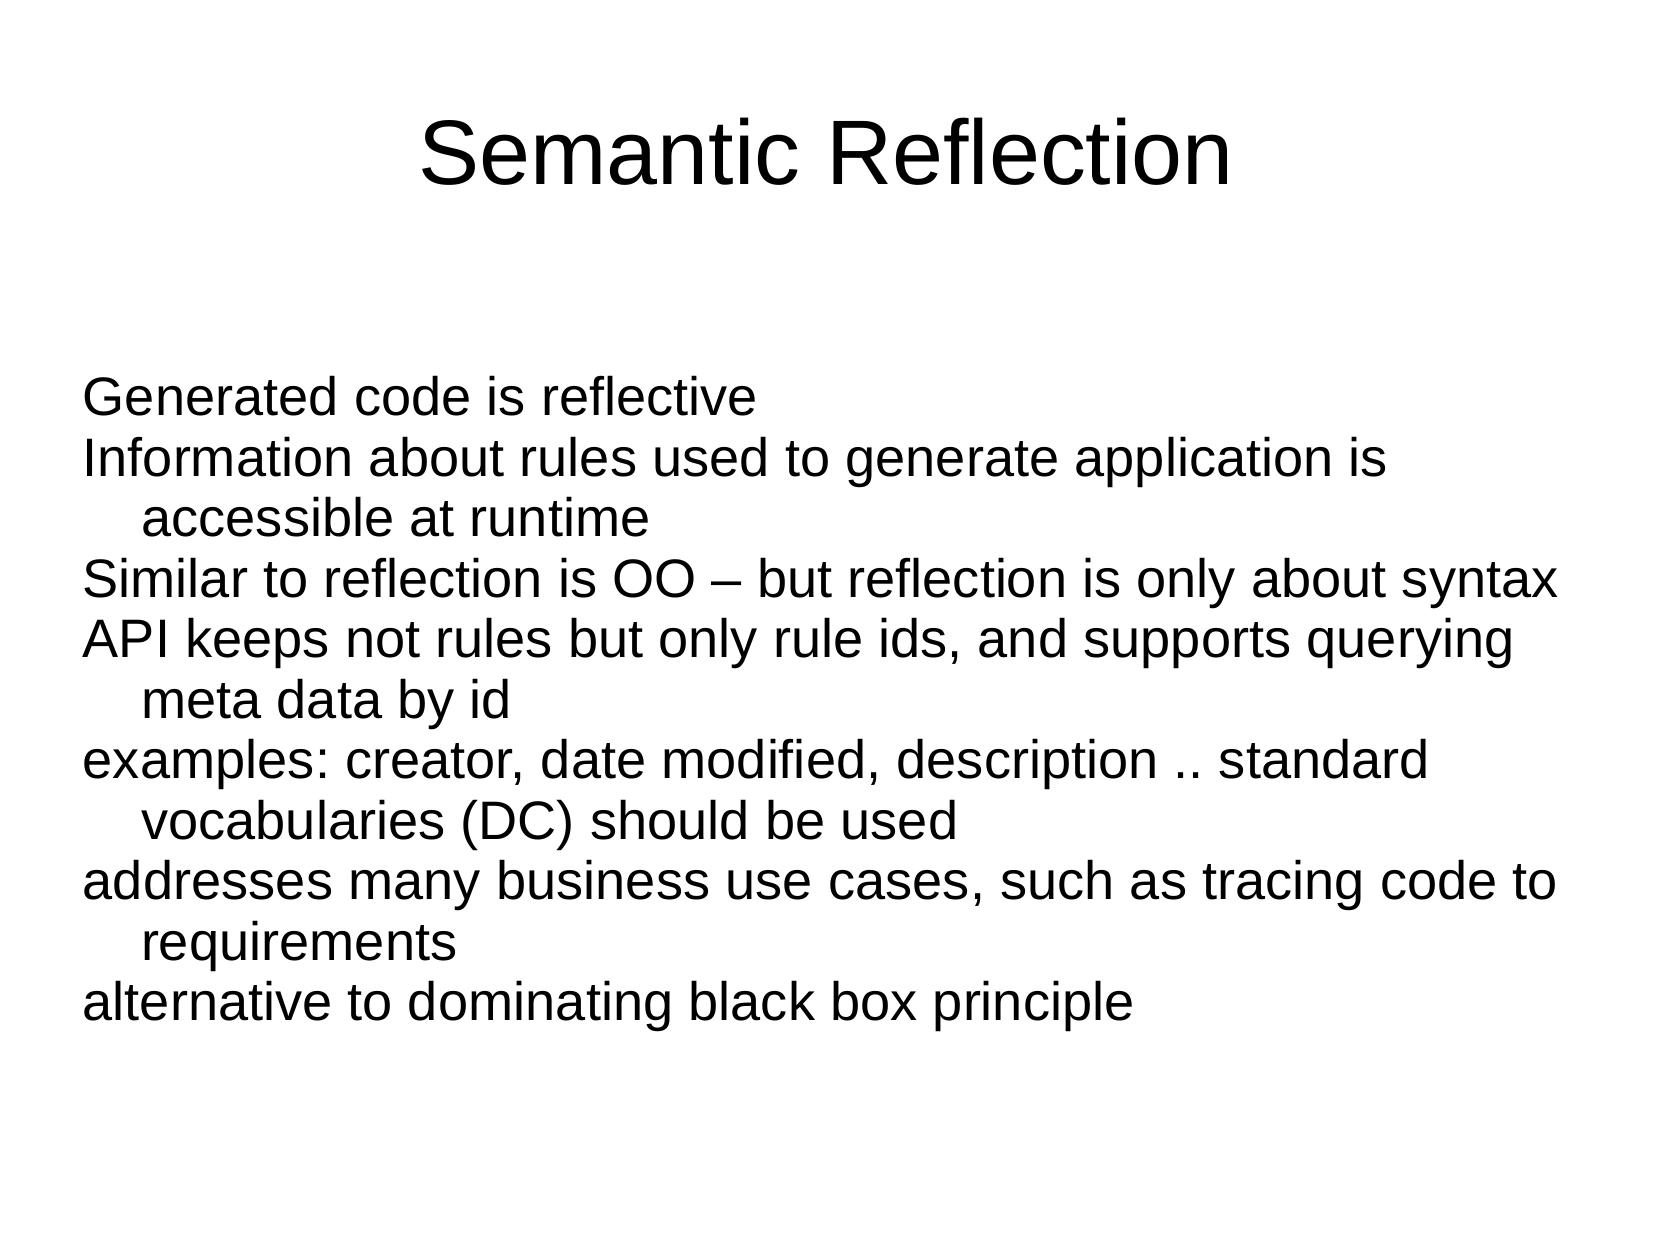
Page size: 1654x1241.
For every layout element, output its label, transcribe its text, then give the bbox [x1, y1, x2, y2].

title Semantic Reflection [82, 56, 1571, 216]
subtitle Generated code is reflective Information about rules used to generate application is accessible at runtime Similar to reflection is OO – but reflection is only about syntax API keeps not rules but only rule ids, and supports querying meta data by id examples: creator, date modified, description .. standard vocabularies (DC) should be used addresses many business use cases, such as tracing code to requirements alternative to dominating black box principle [82, 216, 1571, 1183]
